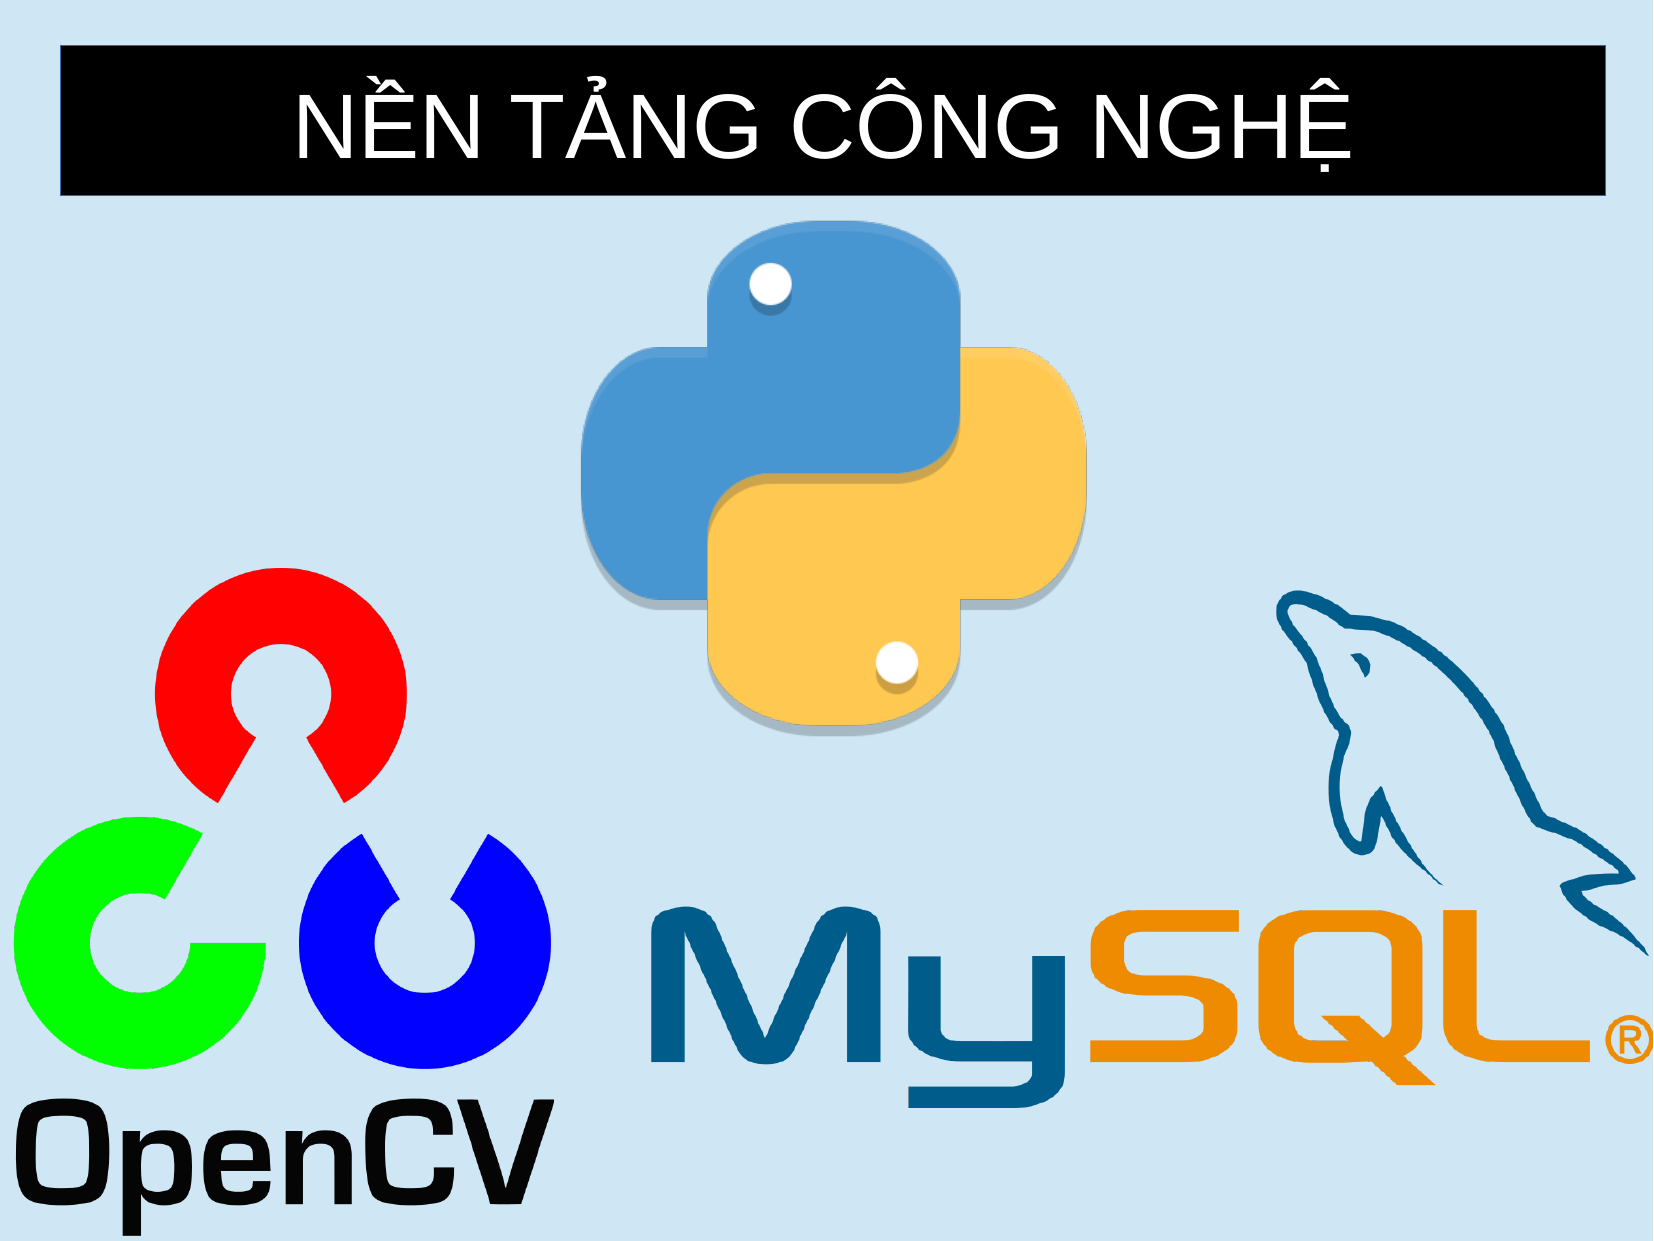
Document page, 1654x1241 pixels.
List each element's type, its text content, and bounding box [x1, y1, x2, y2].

text_box [1568, 45, 1606, 196]
title NỀN TẢNG CÔNG NGHỆ [80, 23, 1568, 231]
picture [11, 137, 1653, 1236]
text_box [60, 45, 80, 196]
